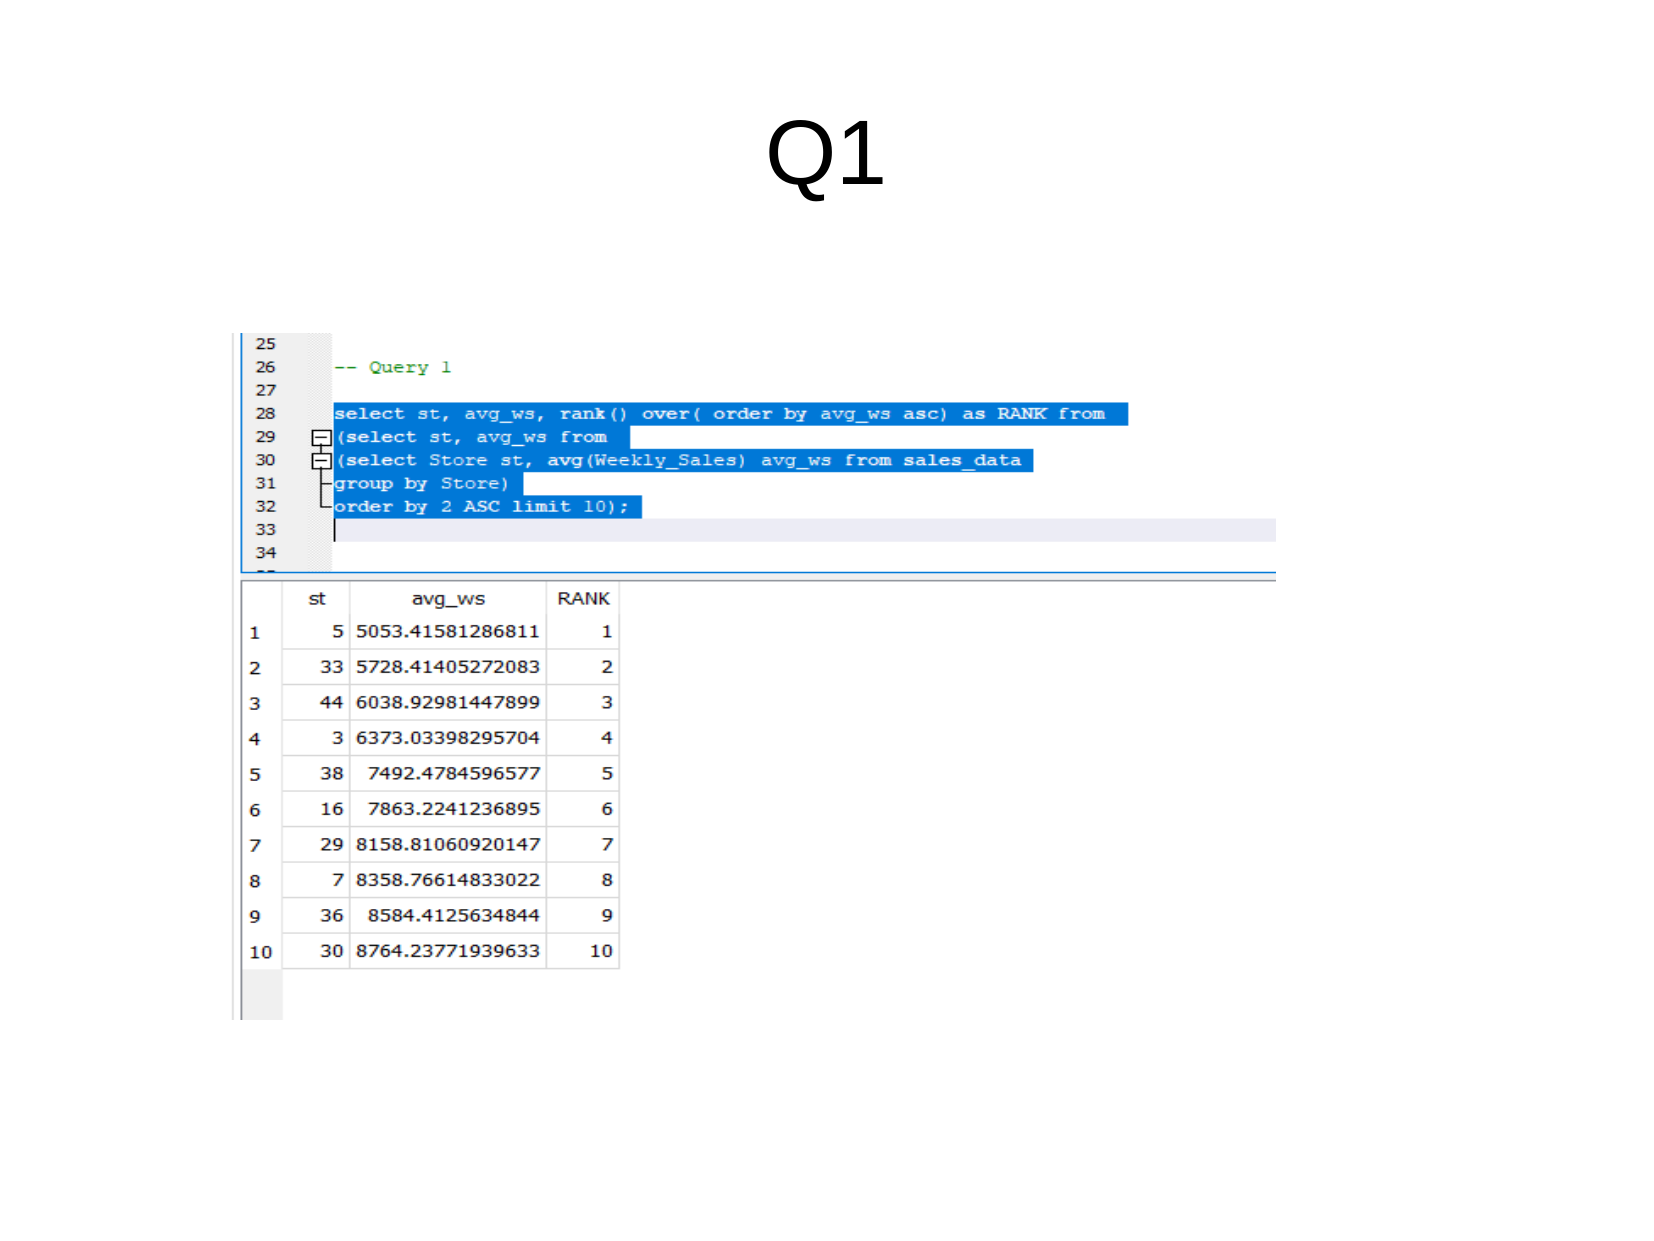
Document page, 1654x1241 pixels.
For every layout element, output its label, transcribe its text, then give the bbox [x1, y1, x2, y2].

picture [229, 333, 1276, 1021]
title Q1 [82, 49, 1571, 257]
